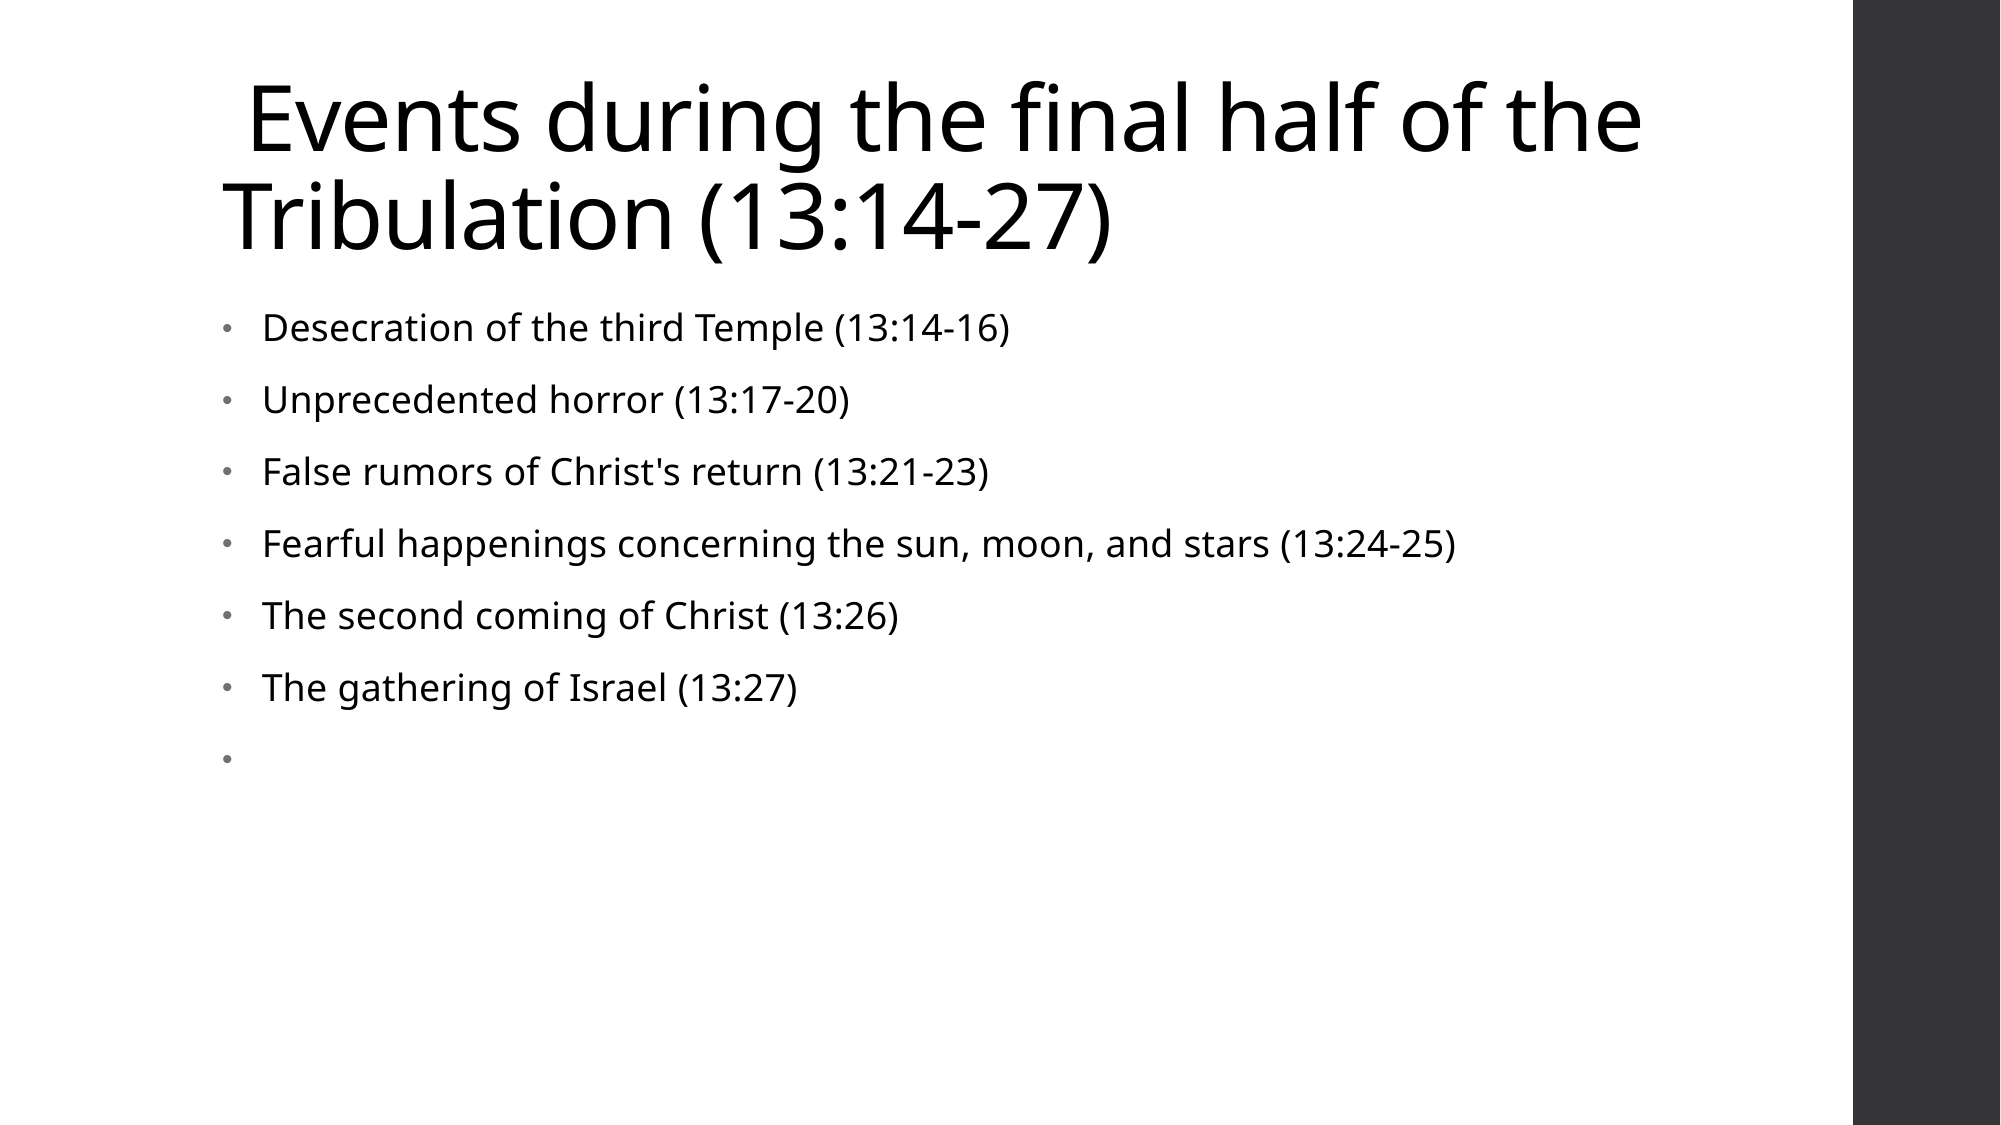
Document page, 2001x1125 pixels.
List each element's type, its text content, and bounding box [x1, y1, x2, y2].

list Desecration of the third Temple (13:14-16) Unprecedented horror (13:17-20) False rumors of Christ's return (13:21-23) Fearful happenings concerning the sun, moon, and stars (13:24-25) The second coming of Christ (13:26) The gathering of Israel (13:27) [206, 299, 1617, 1014]
title Events during the final half of the Tribulation (13:14-27) [206, 60, 1797, 278]
